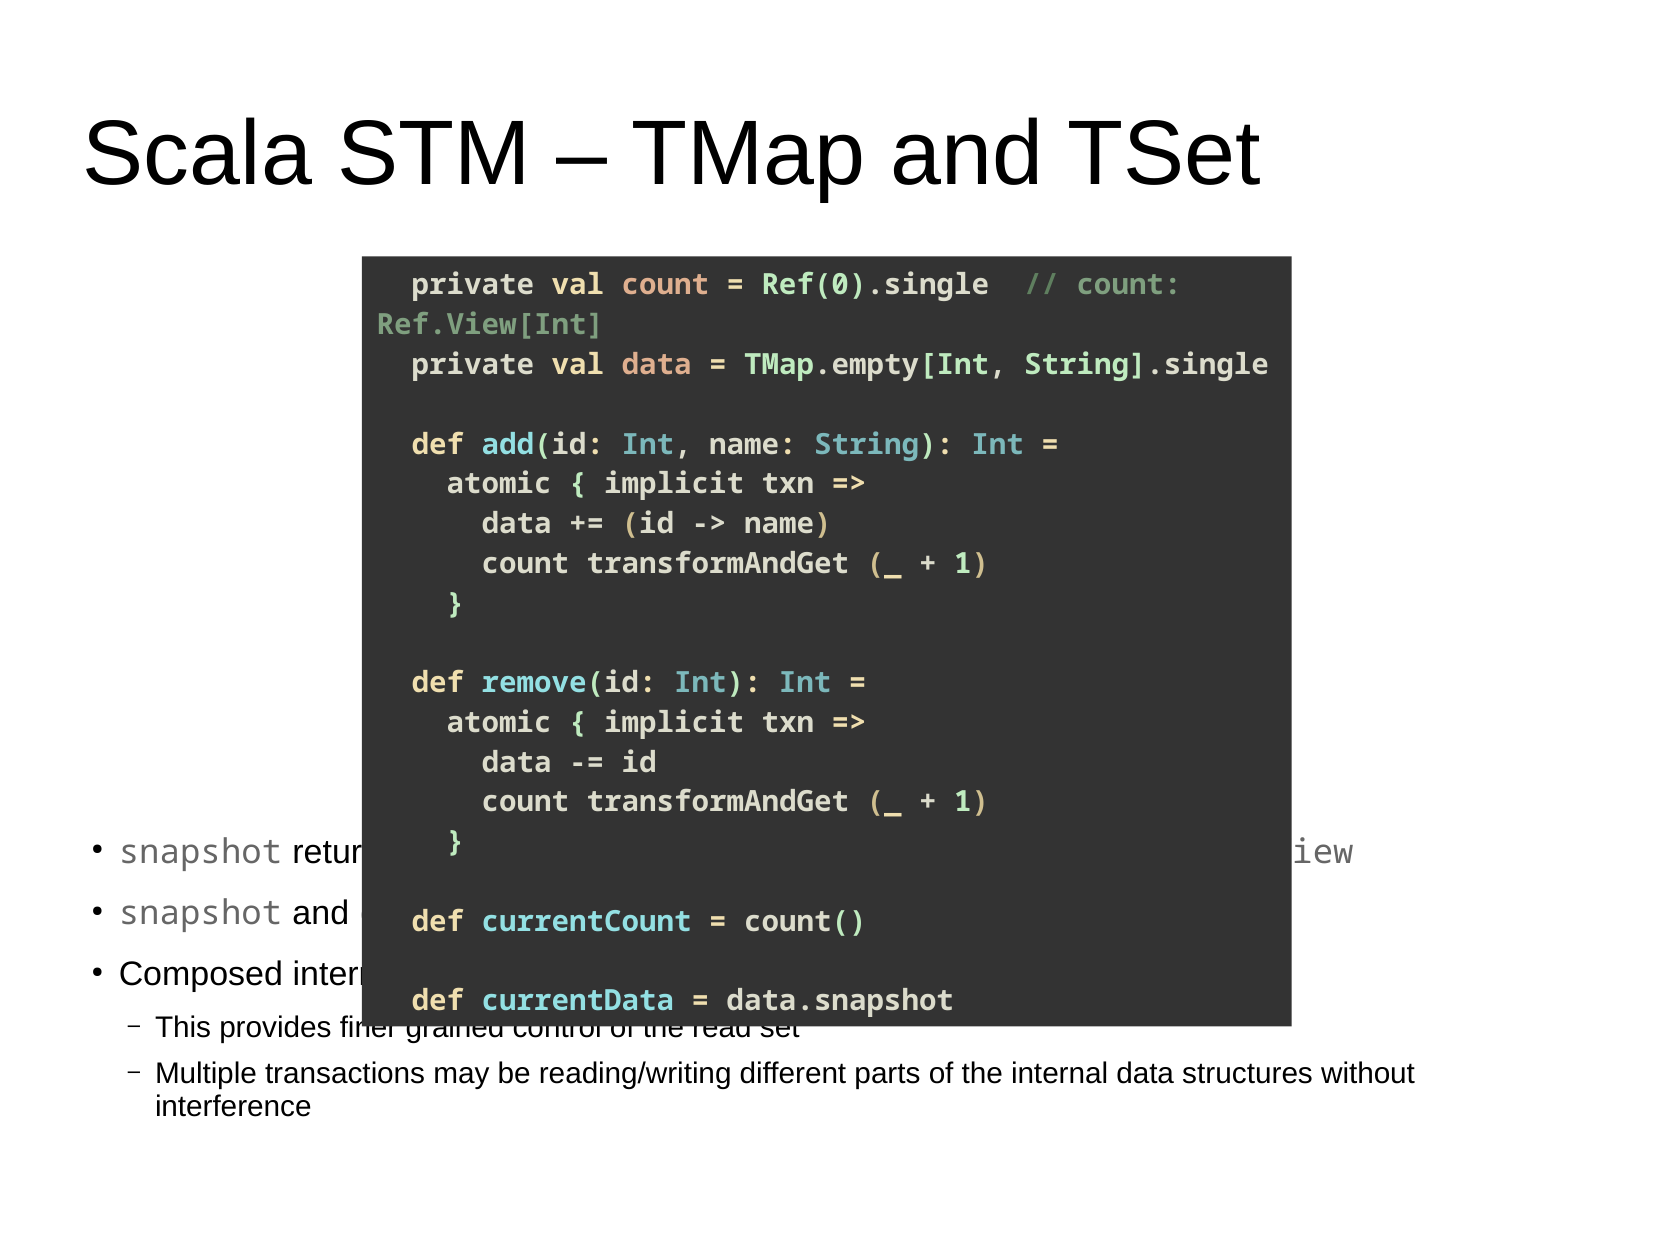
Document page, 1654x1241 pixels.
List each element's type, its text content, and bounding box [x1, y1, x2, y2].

text_box private val count = Ref(0).single // count: Ref.View[Int] private val data = TMap.empty[Int, String].single def add(id: Int, name: String): Int = atomic { implicit txn => data += (id -> name) count transformAndGet (_ + 1) } def remove(id: Int): Int = atomic { implicit txn => data -= id count transformAndGet (_ + 1) } def currentCount = count() def currentData = data.snapshot [361, 256, 1292, 818]
title Scala STM – TMap and TSet [82, 49, 1571, 257]
list snapshot returns an immutable Map or Set, clone returns a new mutable View snapshot and clone are O(1) Composed internally of mutable hash tries of Refs This provides finer grained control of the read set Multiple transactions may be reading/writing different parts of the internal data structures without interference [82, 827, 1571, 1124]
